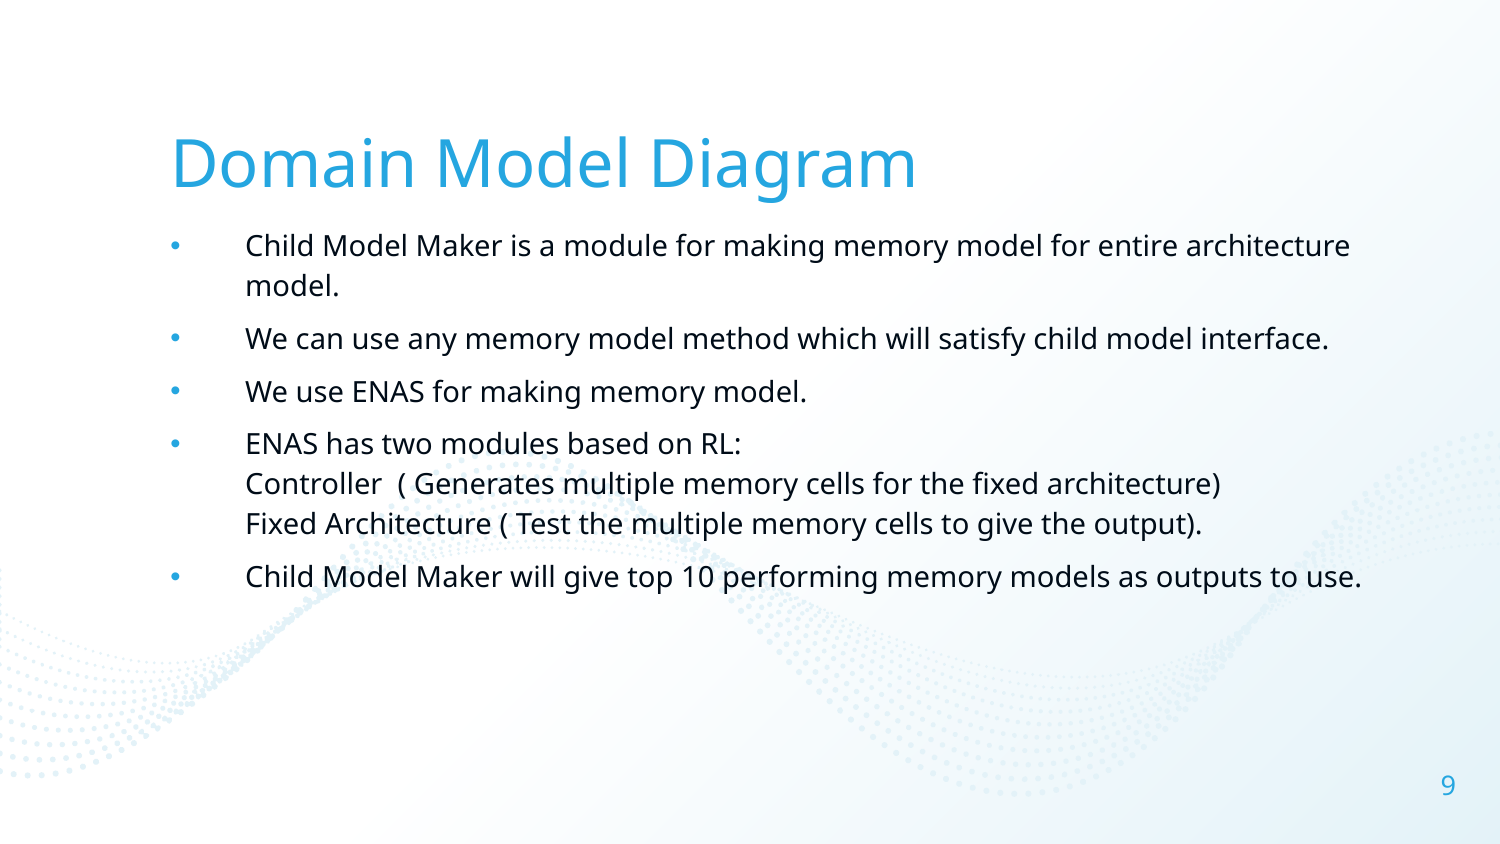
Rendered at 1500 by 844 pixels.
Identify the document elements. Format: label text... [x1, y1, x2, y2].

list Child Model Maker is a module for making memory model for entire architecture model. We can use any memory model method which will satisfy child model interface. We use ENAS for making memory model. ENAS has two modules based on RL: Controller ( Generates multiple memory cells for the fixed architecture) Fixed Architecture ( Test the multiple memory cells to give the output). Child Model Maker will give top 10 performing memory models as outputs to use. [170, 222, 1417, 740]
slide_number <number> [1366, 754, 1457, 819]
title Domain Model Diagram [170, 137, 1330, 203]
